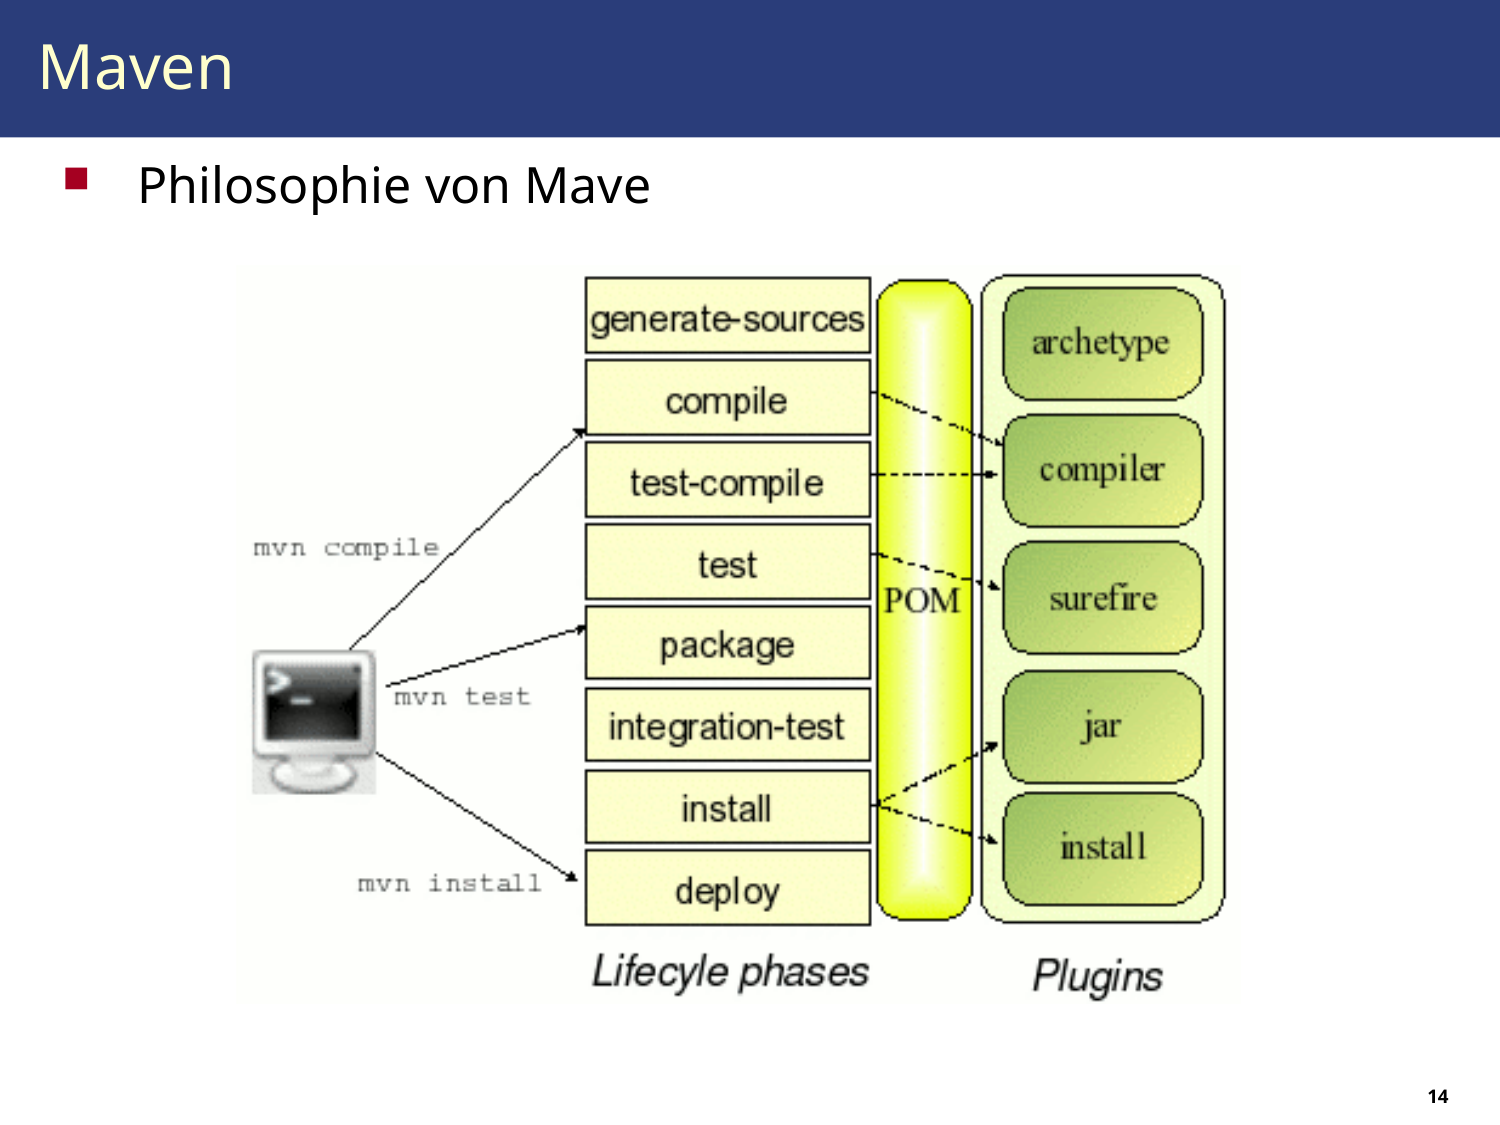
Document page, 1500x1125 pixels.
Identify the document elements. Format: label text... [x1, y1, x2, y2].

picture [236, 265, 1241, 1004]
list Philosophie von Mave [62, 149, 1450, 1073]
title Maven [37, 22, 1476, 109]
